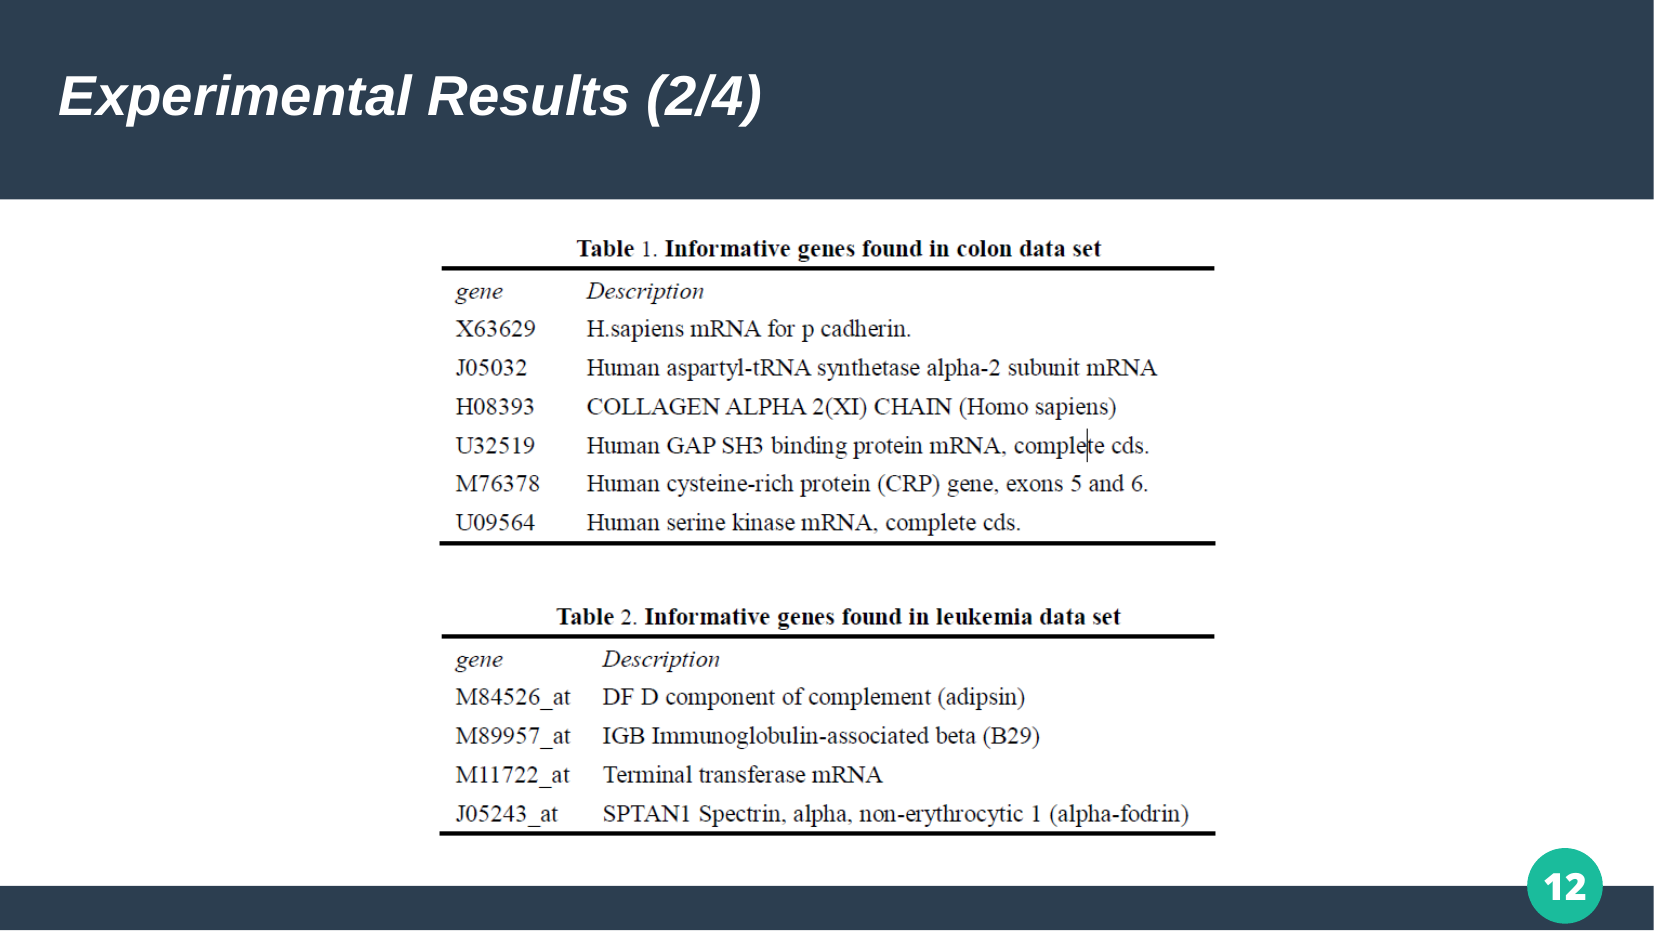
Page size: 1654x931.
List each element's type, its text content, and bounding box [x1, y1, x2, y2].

title Experimental Results (2/4) [59, 37, 1595, 156]
picture [432, 224, 1222, 853]
